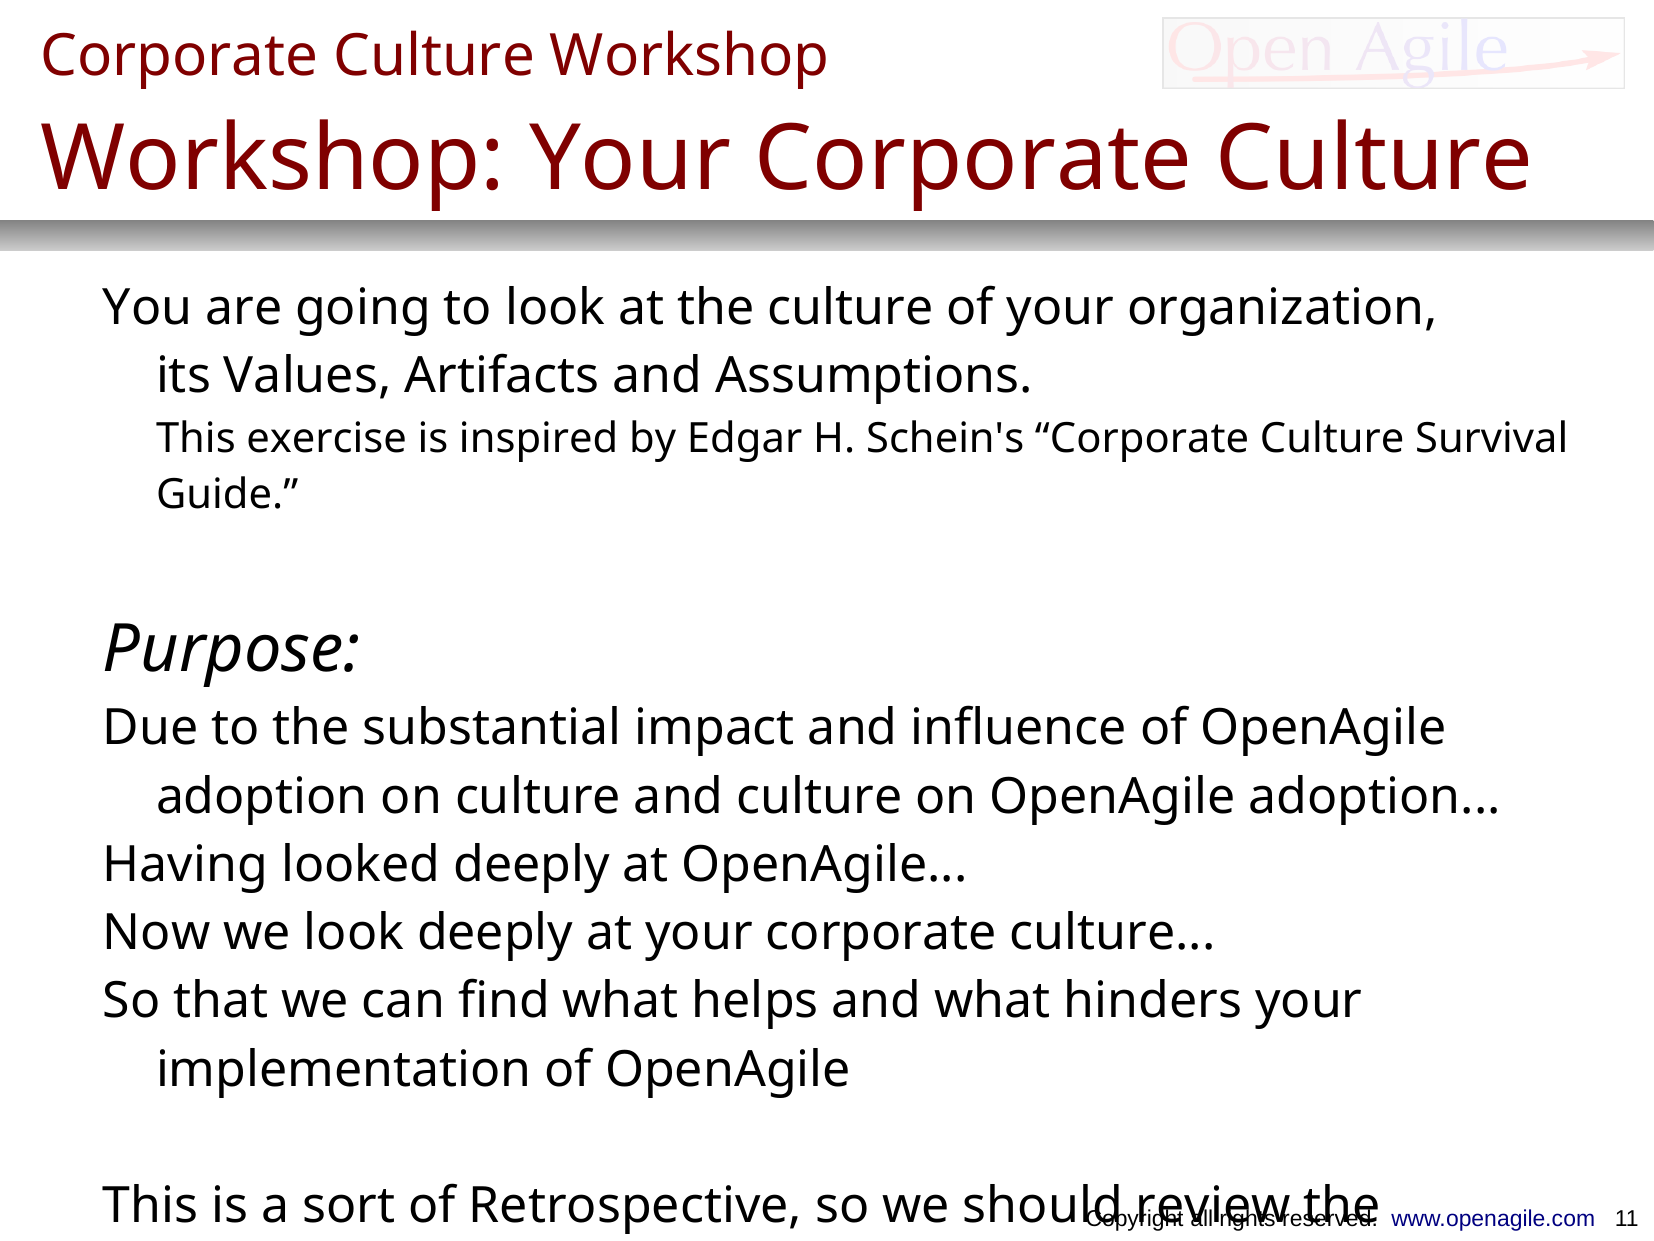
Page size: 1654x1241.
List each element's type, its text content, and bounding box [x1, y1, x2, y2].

title Corporate Culture Workshop Workshop: Your Corporate Culture [40, 8, 1654, 222]
list You are going to look at the culture of your organization, its Values, Artifacts and Assumptions. This exercise is inspired by Edgar H. Schein's “Corporate Culture Survival Guide.” Purpose: Due to the substantial impact and influence of OpenAgile adoption on culture and culture on OpenAgile adoption... Having looked deeply at OpenAgile... Now we look deeply at your corporate culture... So that we can find what helps and what hinders your implementation of OpenAgile This is a sort of Retrospective, so we should review the “Retrospective Prime Directive” www.retrospectives.com [85, 270, 1654, 1192]
